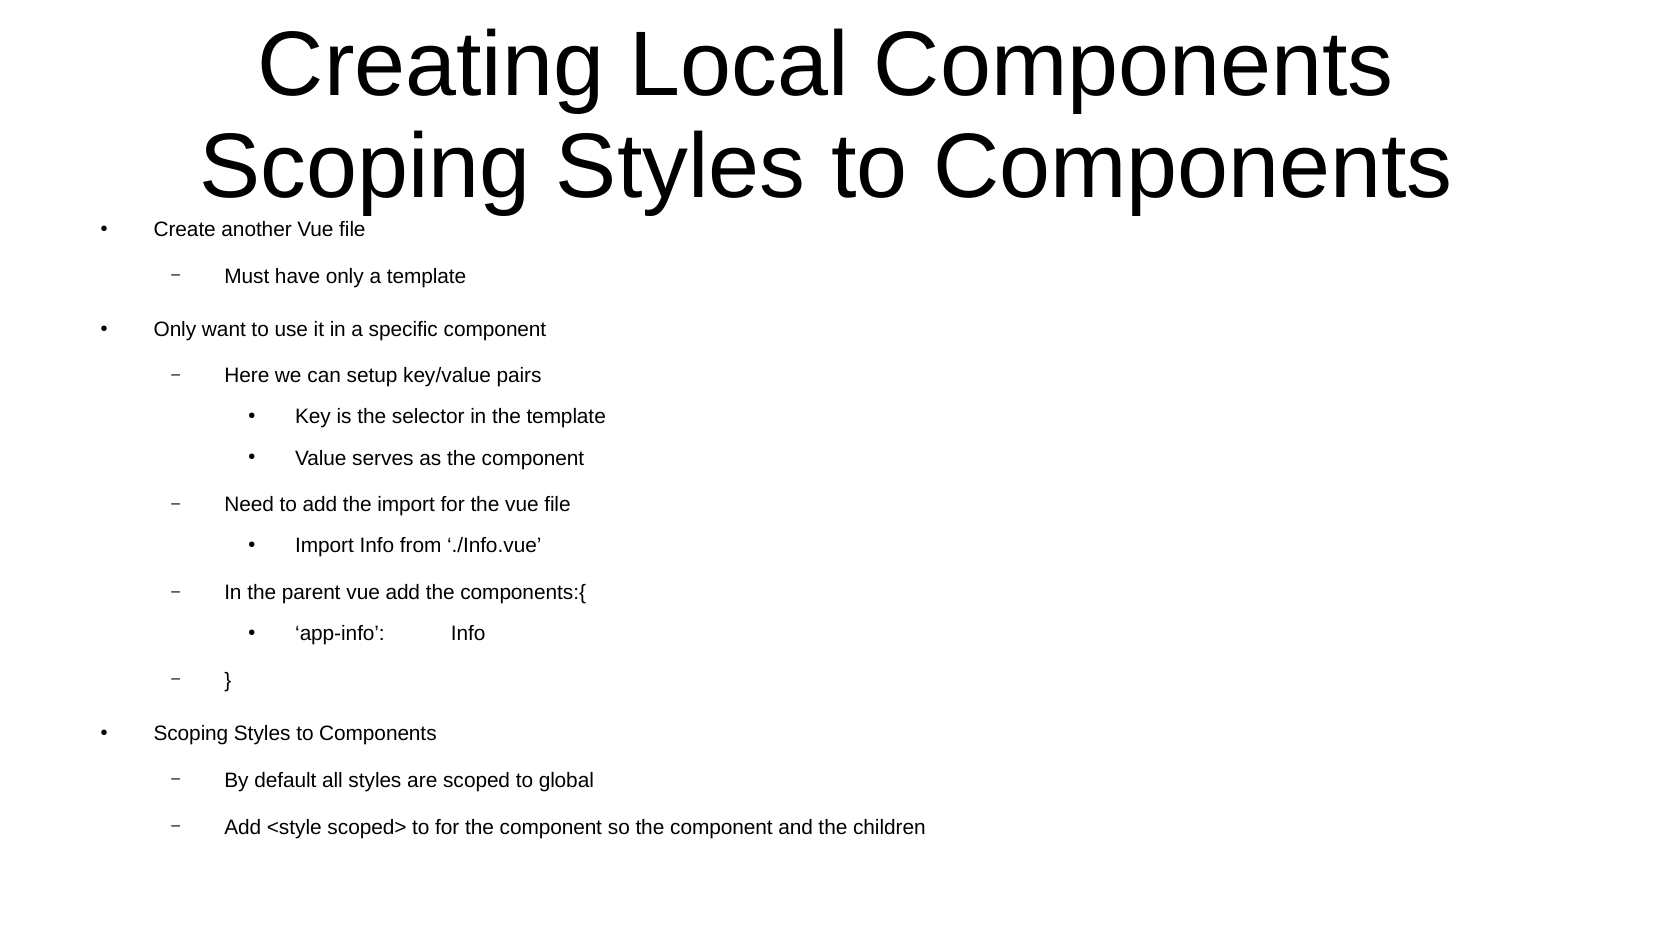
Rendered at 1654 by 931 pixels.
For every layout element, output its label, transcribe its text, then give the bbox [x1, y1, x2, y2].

list Create another Vue file Must have only a template Only want to use it in a specific component Here we can setup key/value pairs Key is the selector in the template Value serves as the component Need to add the import for the vue file Import Info from ‘./Info.vue’ In the parent vue add the components:{ ‘app-info’: Info } Scoping Styles to Components By default all styles are scoped to global Add <style scoped> to for the component so the component and the children [82, 217, 1576, 916]
title Creating Local Components Scoping Styles to Components [82, 28, 1571, 201]
